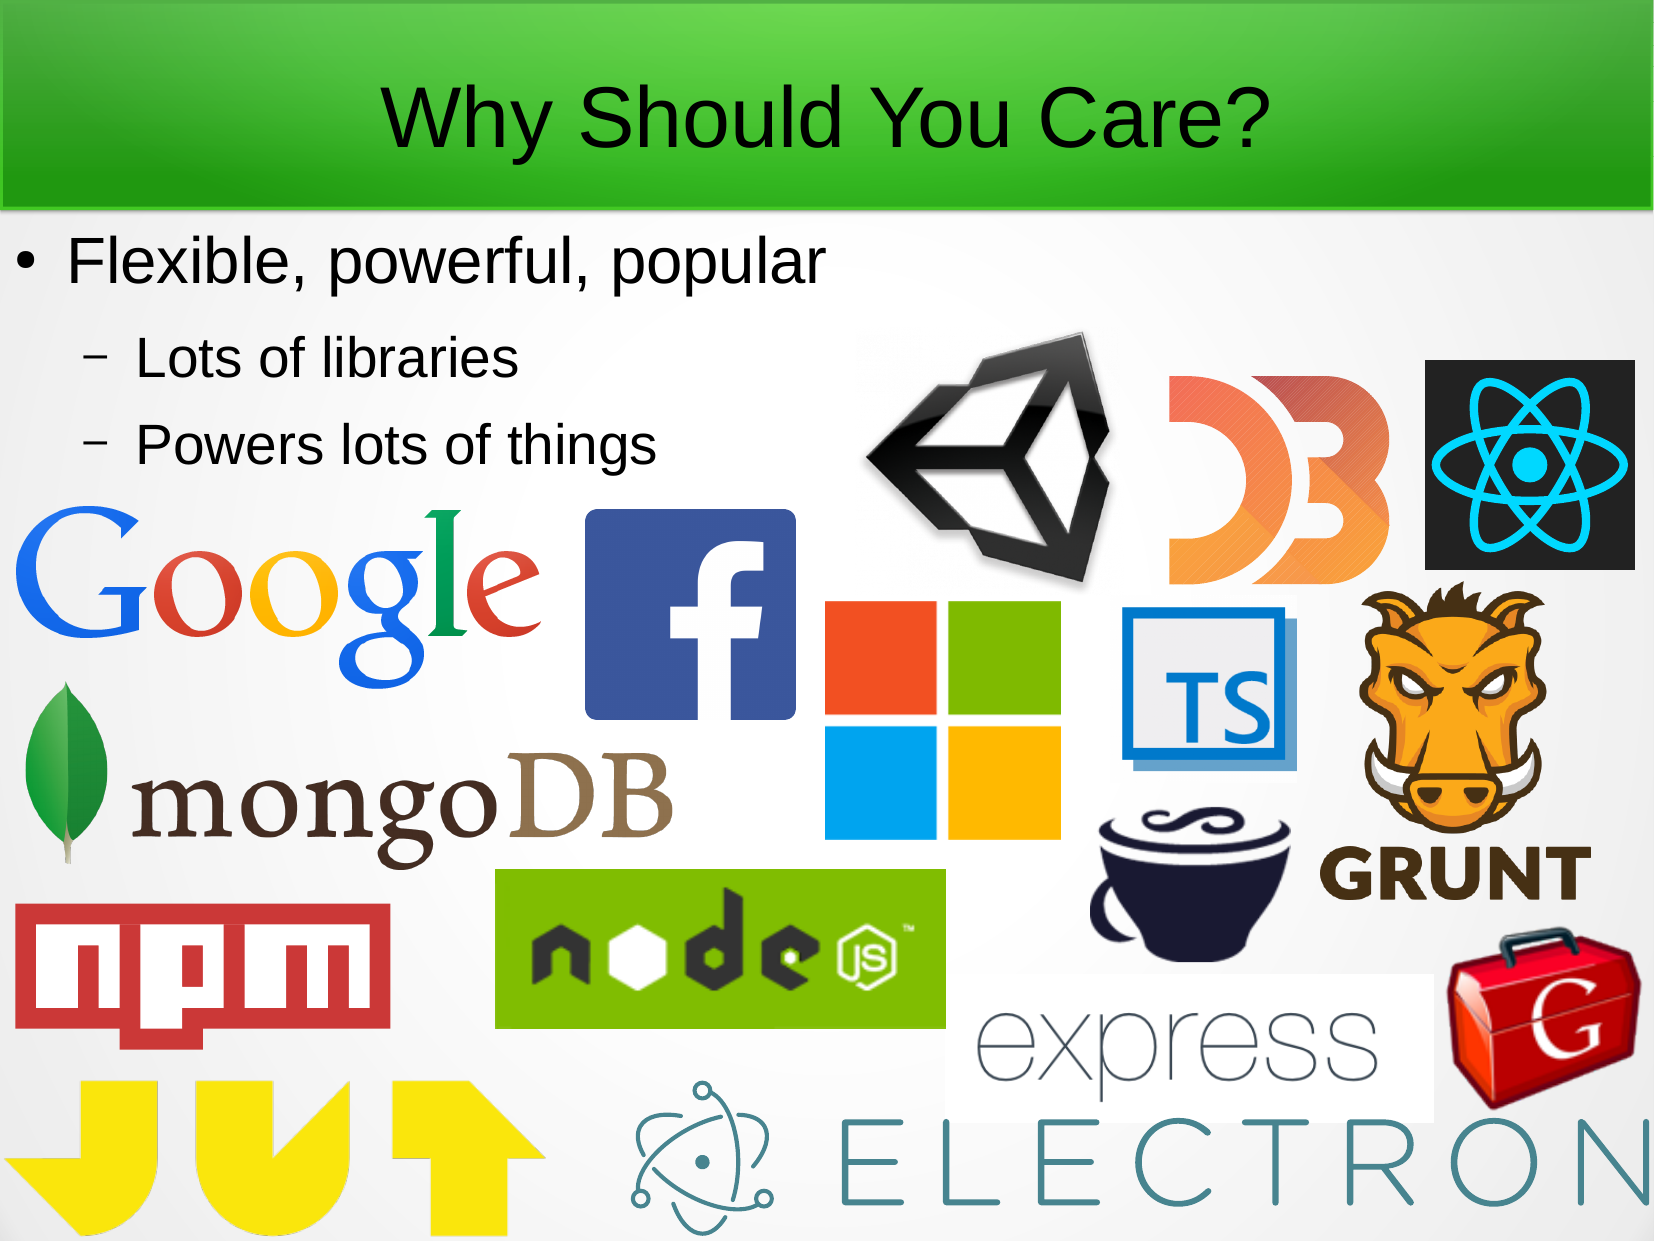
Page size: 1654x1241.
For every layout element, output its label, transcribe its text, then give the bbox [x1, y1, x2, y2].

picture [0, 327, 1651, 1237]
picture [1168, 375, 1591, 901]
picture [15, 903, 391, 1051]
picture [0, 1079, 549, 1238]
picture [825, 599, 1061, 841]
title Why Should You Care? [82, 47, 1571, 189]
list Flexible, powerful, popular Lots of libraries Powers lots of things [0, 225, 841, 481]
picture [1425, 360, 1636, 571]
